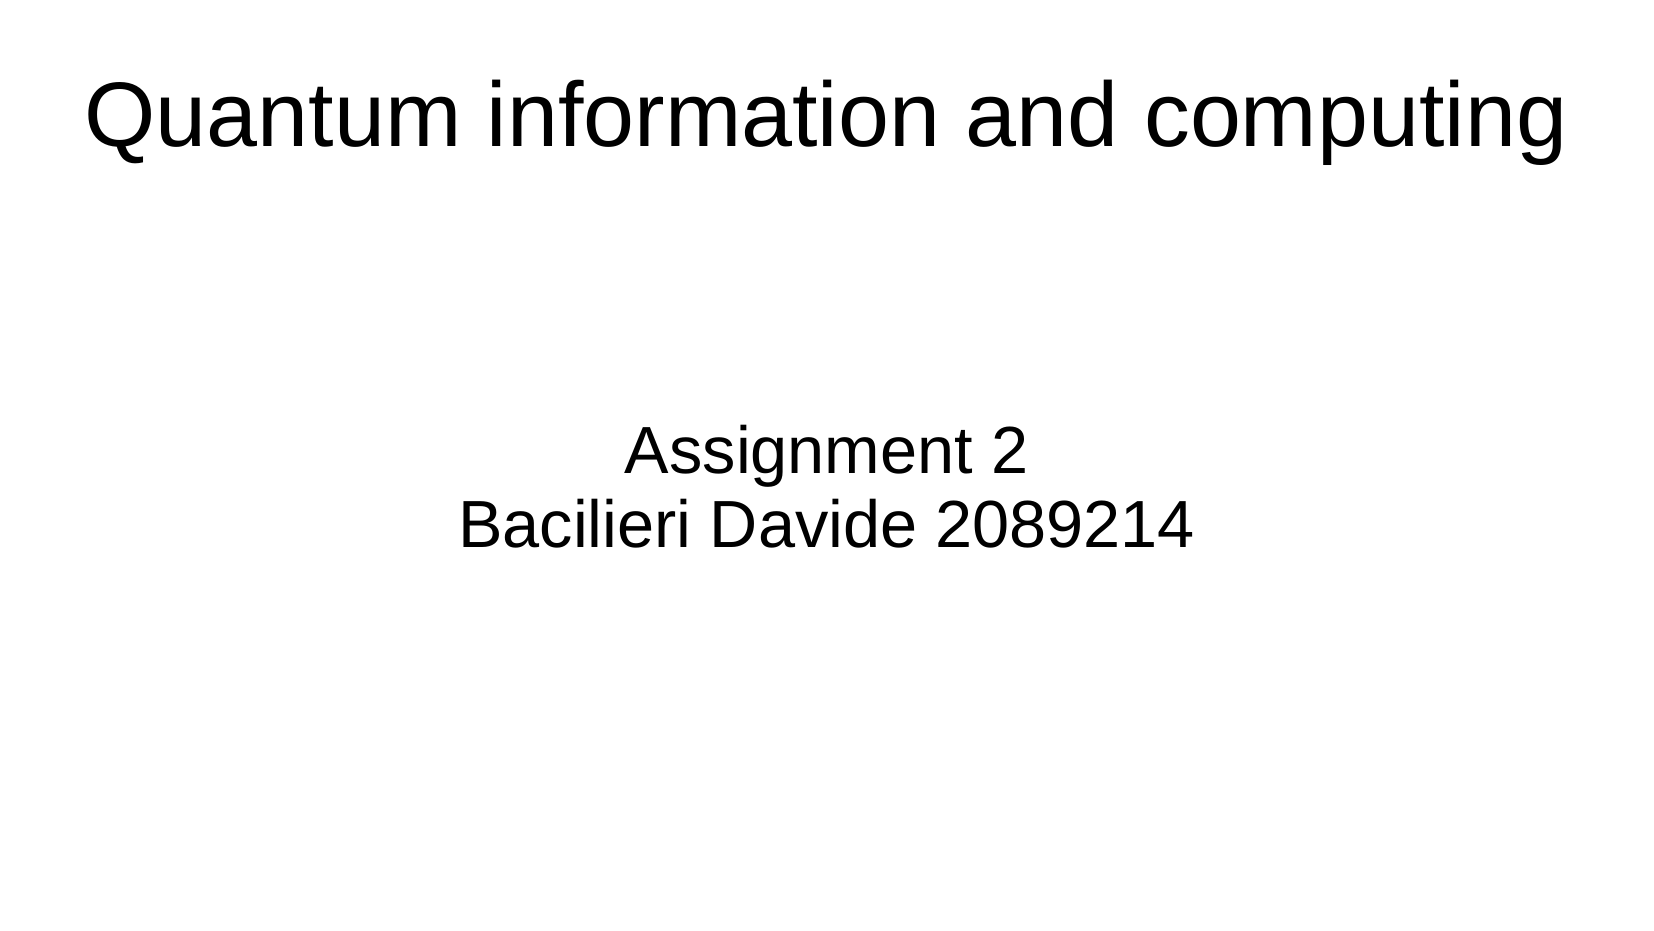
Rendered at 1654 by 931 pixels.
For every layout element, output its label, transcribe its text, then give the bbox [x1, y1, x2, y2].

title Quantum information and computing [82, 37, 1571, 193]
subtitle Assignment 2 Bacilieri Davide 2089214 [82, 217, 1571, 758]
